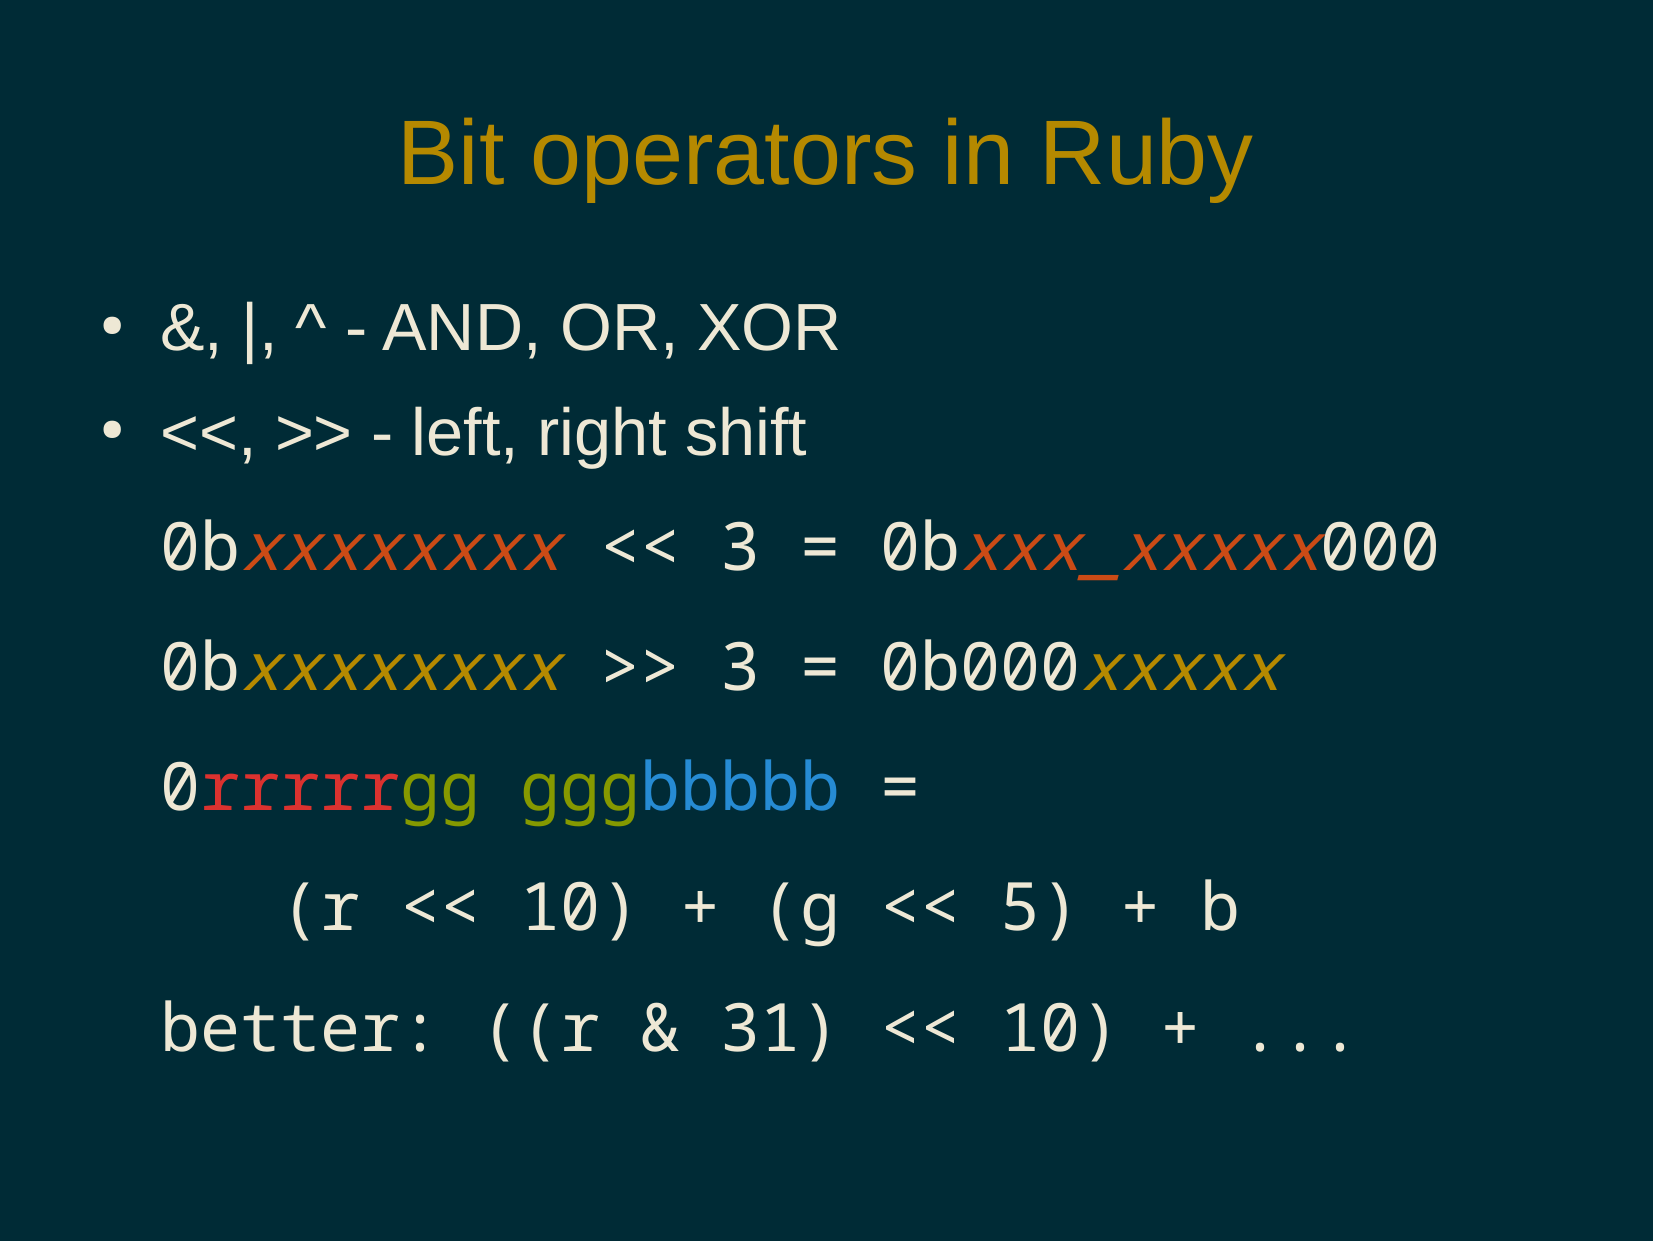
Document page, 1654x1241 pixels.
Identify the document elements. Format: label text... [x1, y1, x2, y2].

title Bit operators in Ruby [82, 49, 1571, 257]
list &, |, ^ - AND, OR, XOR <<, >> - left, right shift 0bxxxxxxxx << 3 = 0bxxx_xxxxx000 0bxxxxxxxx >> 3 = 0b000xxxxx 0rrrrrgg gggbbbbb = (r << 10) + (g << 5) + b better: ((r & 31) << 10) + ... [82, 290, 1571, 1037]
